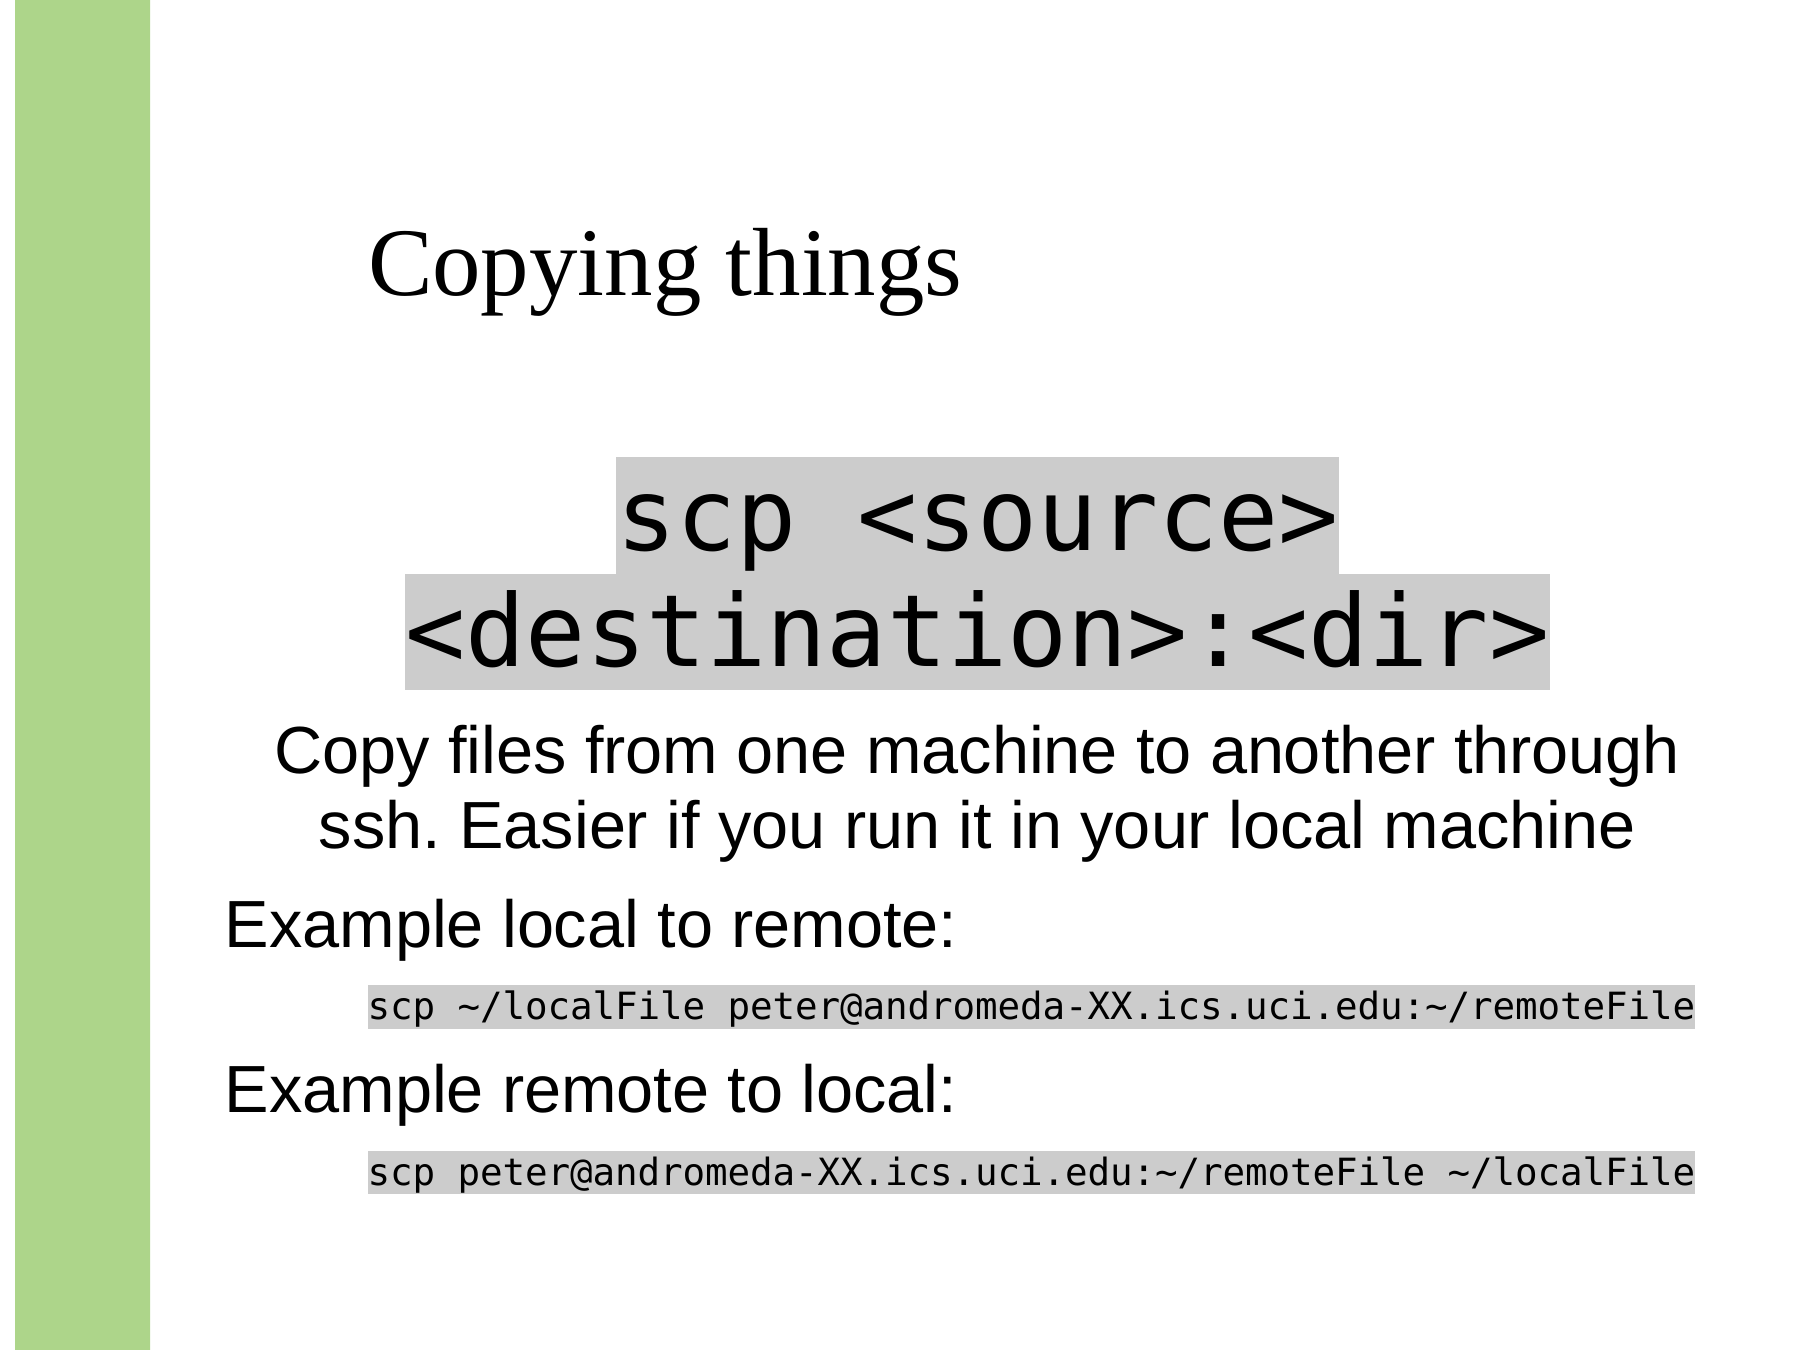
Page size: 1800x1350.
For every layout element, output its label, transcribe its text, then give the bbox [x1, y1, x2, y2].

subtitle Copying things [368, 101, 1576, 424]
text_box scp <source> <destination>:<dir> Copy files from one machine to another through ssh. Easier if you run it in your local machine Example local to remote: scp ~/localFile peter@andromeda-XX.ics.uci.edu:~/remoteFile Example remote to local: scp peter@andromeda-XX.ics.uci.edu:~/remoteFile ~/localFile [210, 449, 1711, 1350]
